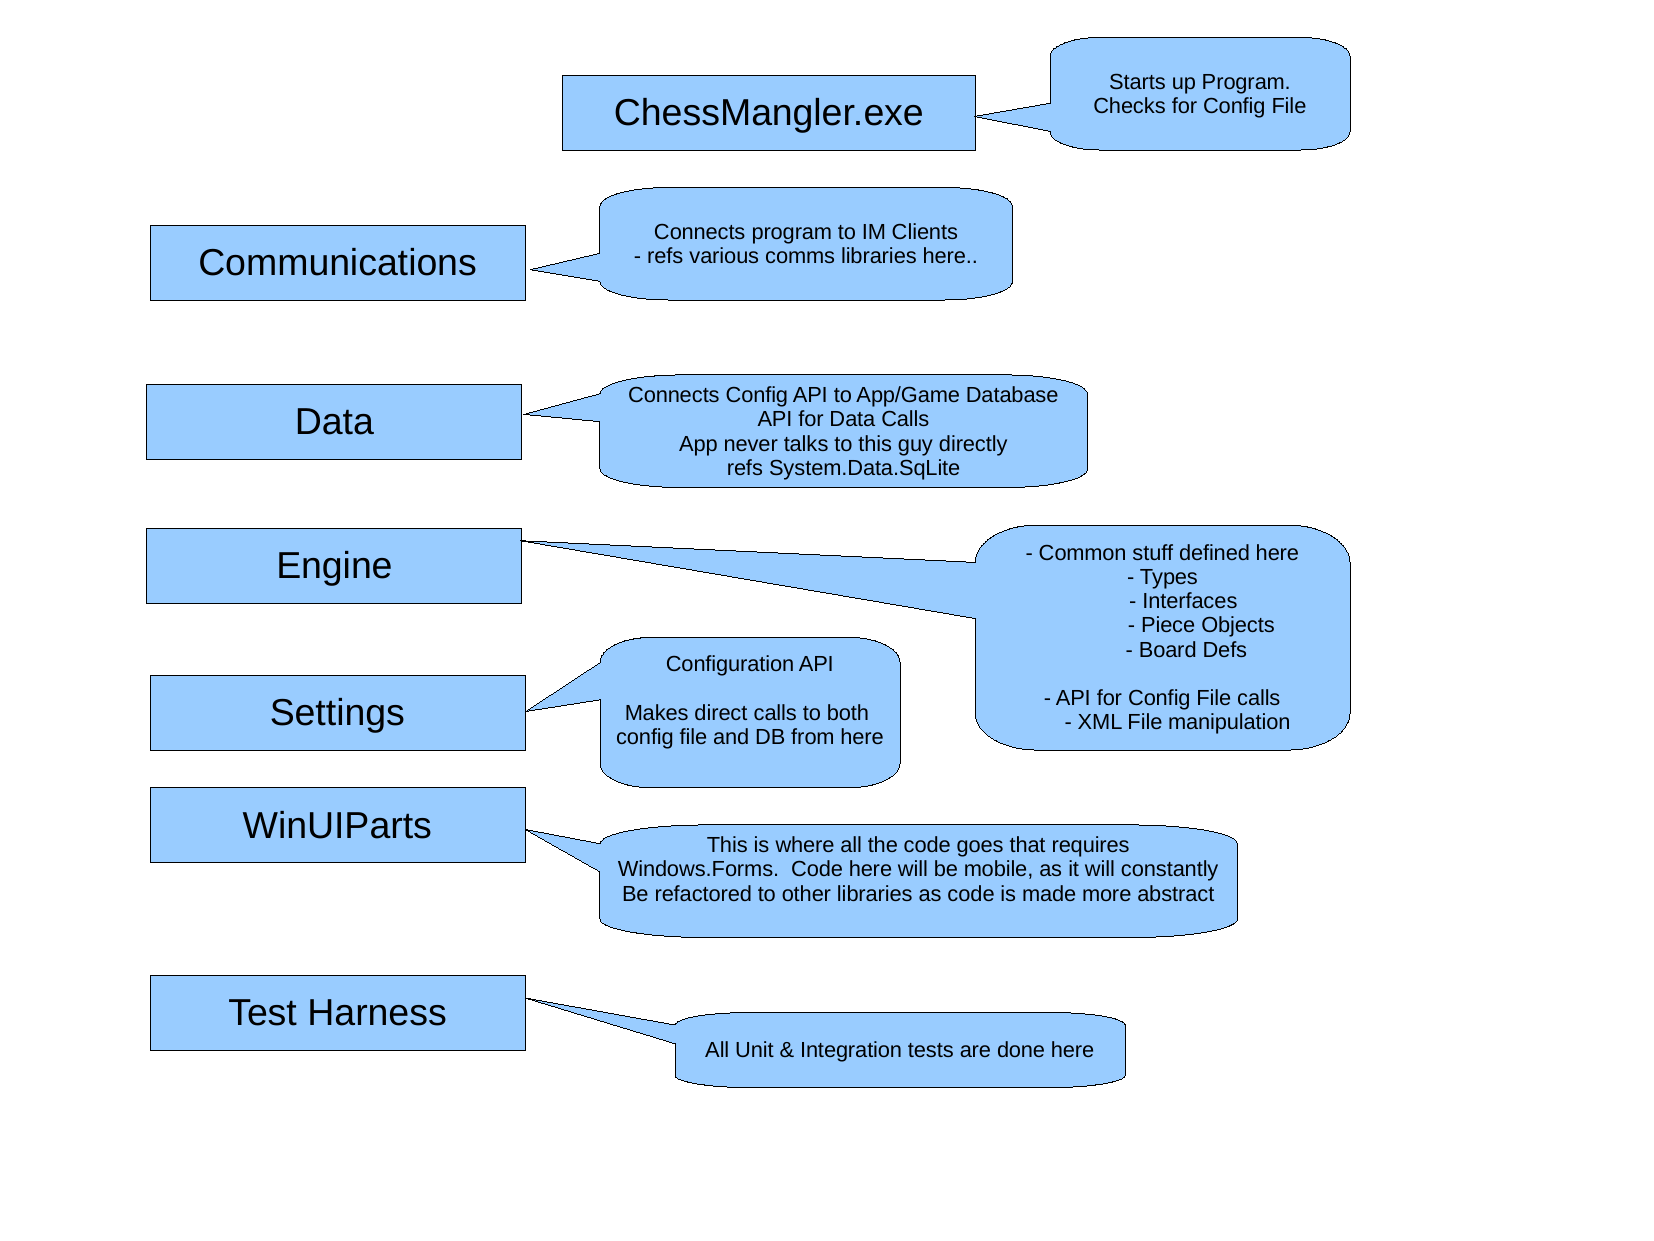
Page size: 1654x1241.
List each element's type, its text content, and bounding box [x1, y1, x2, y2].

text_box ChessMangler.exe [562, 75, 976, 151]
text_box - Common stuff defined here - Types - Interfaces - Piece Objects - Board Defs - API for Config File calls - XML File manipulation [520, 525, 1351, 751]
text_box Data [146, 384, 522, 460]
text_box This is where all the code goes that requires Windows.Forms. Code here will be mobile, as it will constantly Be refactored to other libraries as code is made more abstract [525, 824, 1238, 938]
text_box All Unit & Integration tests are done here [525, 997, 1126, 1088]
text_box WinUIParts [150, 787, 526, 863]
text_box Configuration API Makes direct calls to both config file and DB from here [525, 637, 901, 788]
text_box Starts up Program. Checks for Config File [974, 37, 1351, 151]
text_box Test Harness [150, 975, 526, 1051]
text_box Connects program to IM Clients - refs various comms libraries here.. [530, 187, 1013, 301]
text_box Settings [150, 675, 526, 751]
text_box Engine [146, 528, 522, 604]
text_box Connects Config API to App/Game Database API for Data Calls App never talks to this guy directly refs System.Data.SqLite [523, 374, 1088, 488]
text_box Communications [150, 225, 526, 301]
